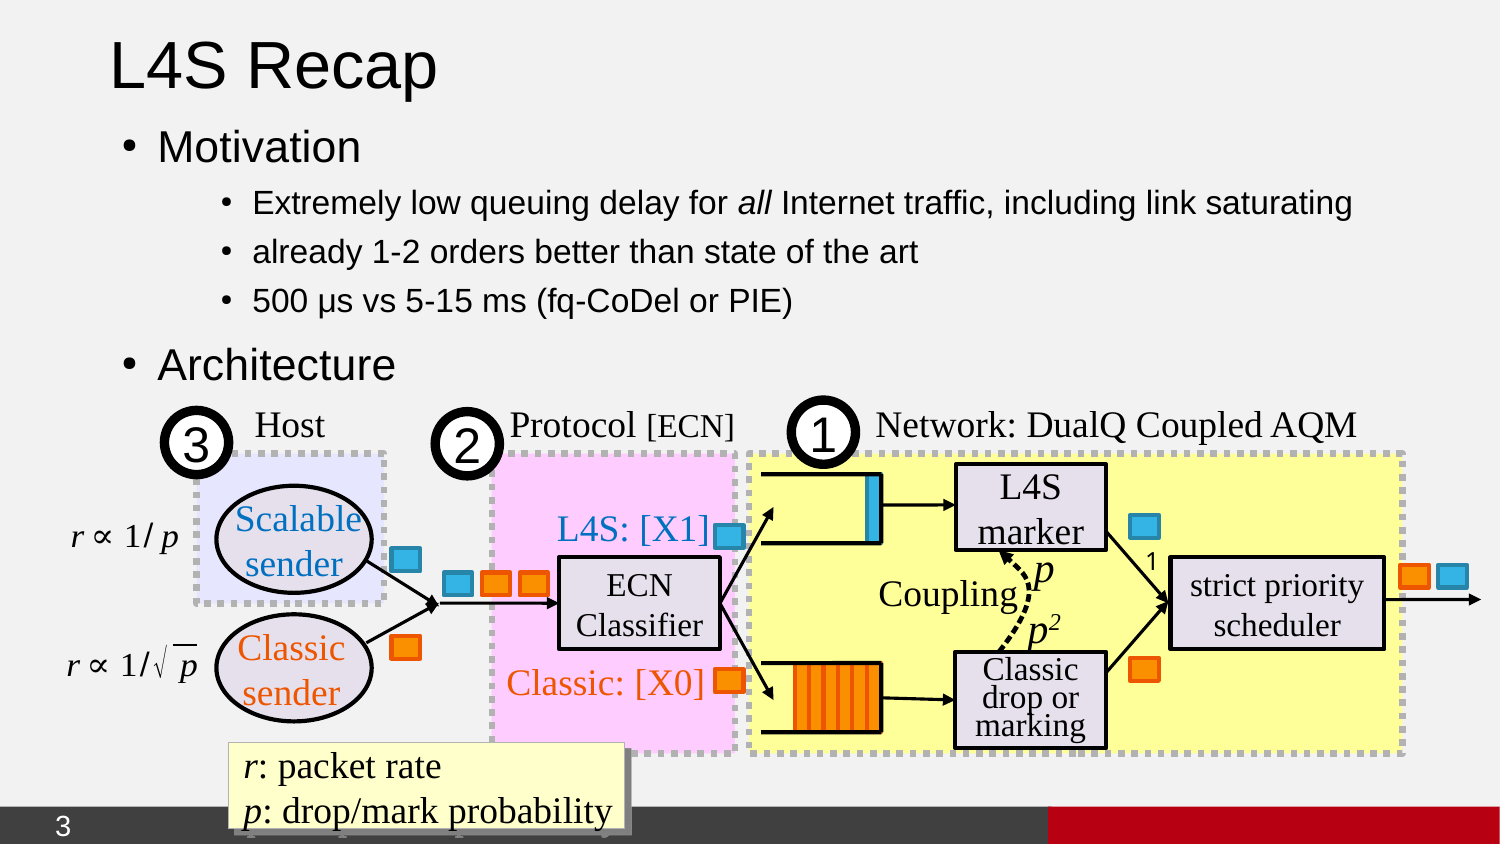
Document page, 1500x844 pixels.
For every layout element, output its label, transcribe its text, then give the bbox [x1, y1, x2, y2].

text_box r: packet rate p: drop/mark probability [228, 742, 625, 829]
text_box Protocol [ECN] [494, 392, 788, 453]
text_box Host [239, 392, 494, 453]
text_box 3 [164, 410, 229, 475]
text_box [1438, 564, 1467, 588]
list Motivation Extremely low queuing delay for all Internet traffic, including link saturating already 1-2 orders better than state of the art 500 μs vs 5-15 ms (fq-CoDel or PIE) Architecture [109, 122, 1410, 392]
text_box [491, 604, 559, 650]
text_box [723, 582, 735, 625]
text_box 1 [791, 400, 856, 465]
text_box L4S: [X1] [535, 496, 725, 557]
text_box 2 [436, 453, 499, 476]
text_box [491, 609, 744, 754]
text_box [196, 453, 385, 604]
text_box [748, 453, 1429, 754]
text_box strict priority scheduler [1170, 557, 1385, 650]
text_box Classic: [X0] [491, 650, 721, 711]
text_box [443, 572, 473, 596]
text_box Classic drop or marking [955, 651, 1106, 749]
text_box Coupling [863, 561, 1019, 621]
text_box p2 [1013, 594, 1076, 660]
text_box ECN Classifier [559, 557, 720, 650]
chart [57, 642, 207, 683]
chart [61, 517, 188, 556]
text_box Scalable sender [216, 485, 372, 593]
text_box Network: DualQ Coupled AQM [860, 392, 1382, 453]
title L4S Recap [109, 0, 1477, 131]
text_box [1003, 550, 1019, 561]
text_box 1 [1110, 525, 1194, 596]
text_box [481, 453, 744, 602]
text_box [1070, 536, 1163, 669]
text_box p [1019, 532, 1070, 598]
text_box L4S marker [955, 464, 1107, 550]
text_box [391, 548, 420, 572]
text_box Classic sender [216, 614, 372, 722]
text_box [391, 635, 420, 659]
